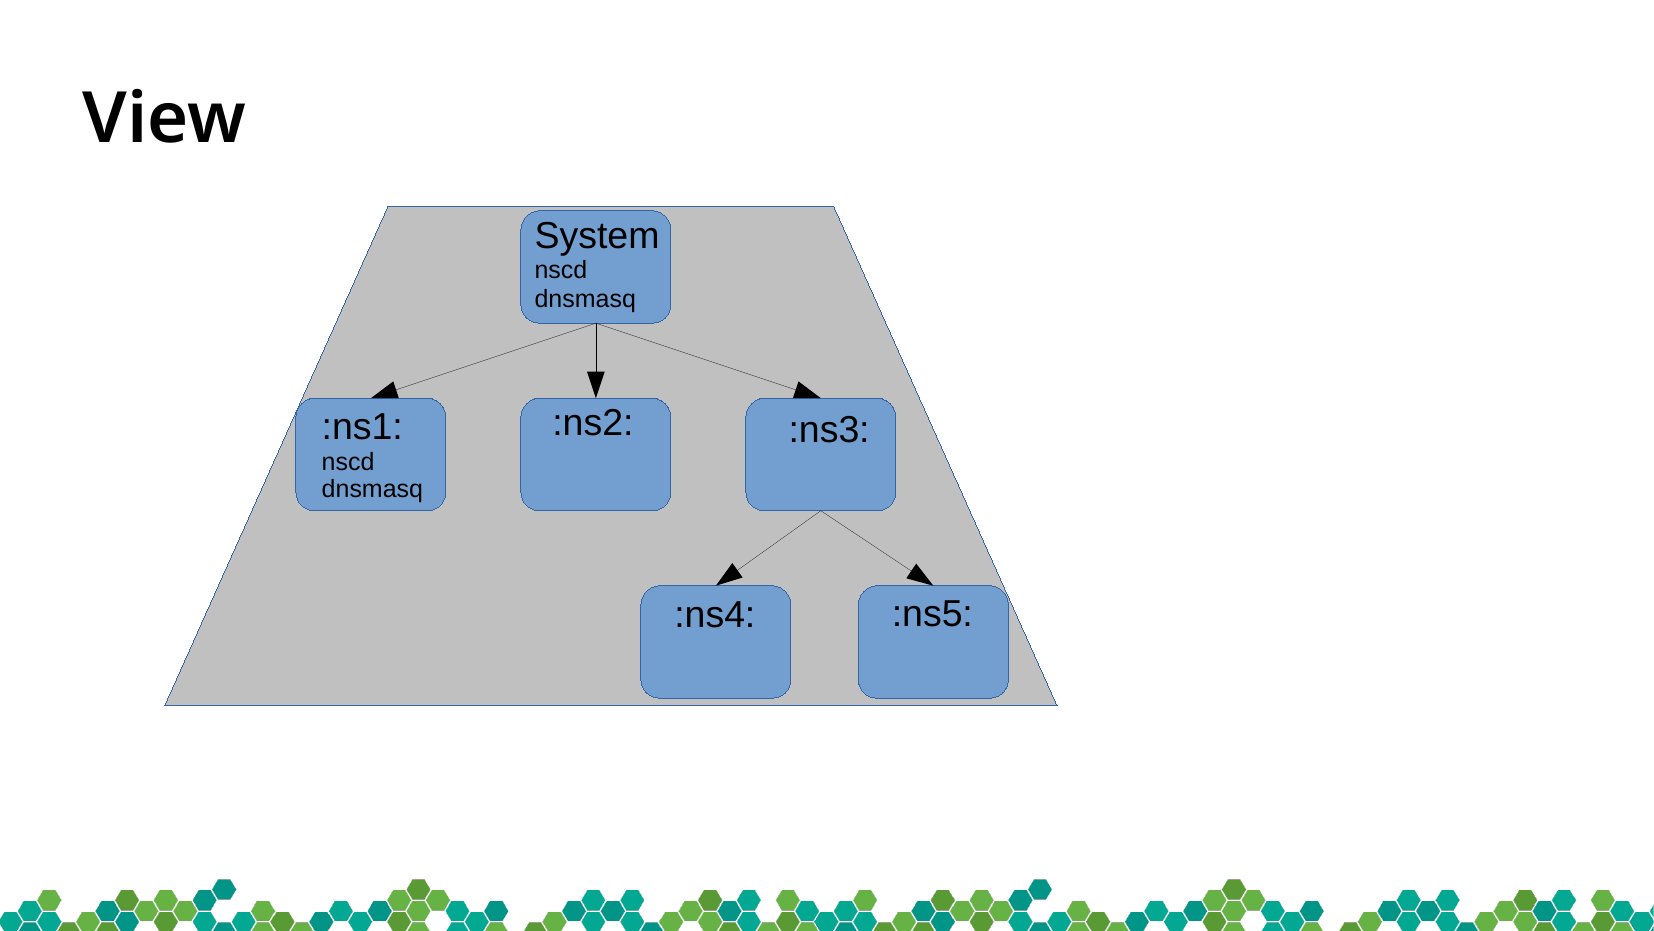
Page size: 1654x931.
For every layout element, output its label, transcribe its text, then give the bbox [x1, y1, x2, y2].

text_box System nscd dnsmasq [519, 206, 675, 320]
text_box :ns3: [773, 401, 885, 459]
text_box [164, 206, 1058, 706]
picture [0, 871, 1654, 931]
title View [82, 37, 1571, 193]
text_box :ns5: [877, 585, 988, 642]
text_box :ns4: [659, 585, 771, 643]
text_box :ns1: nscd dnsmasq [306, 397, 439, 511]
text_box :ns2: [537, 394, 649, 452]
